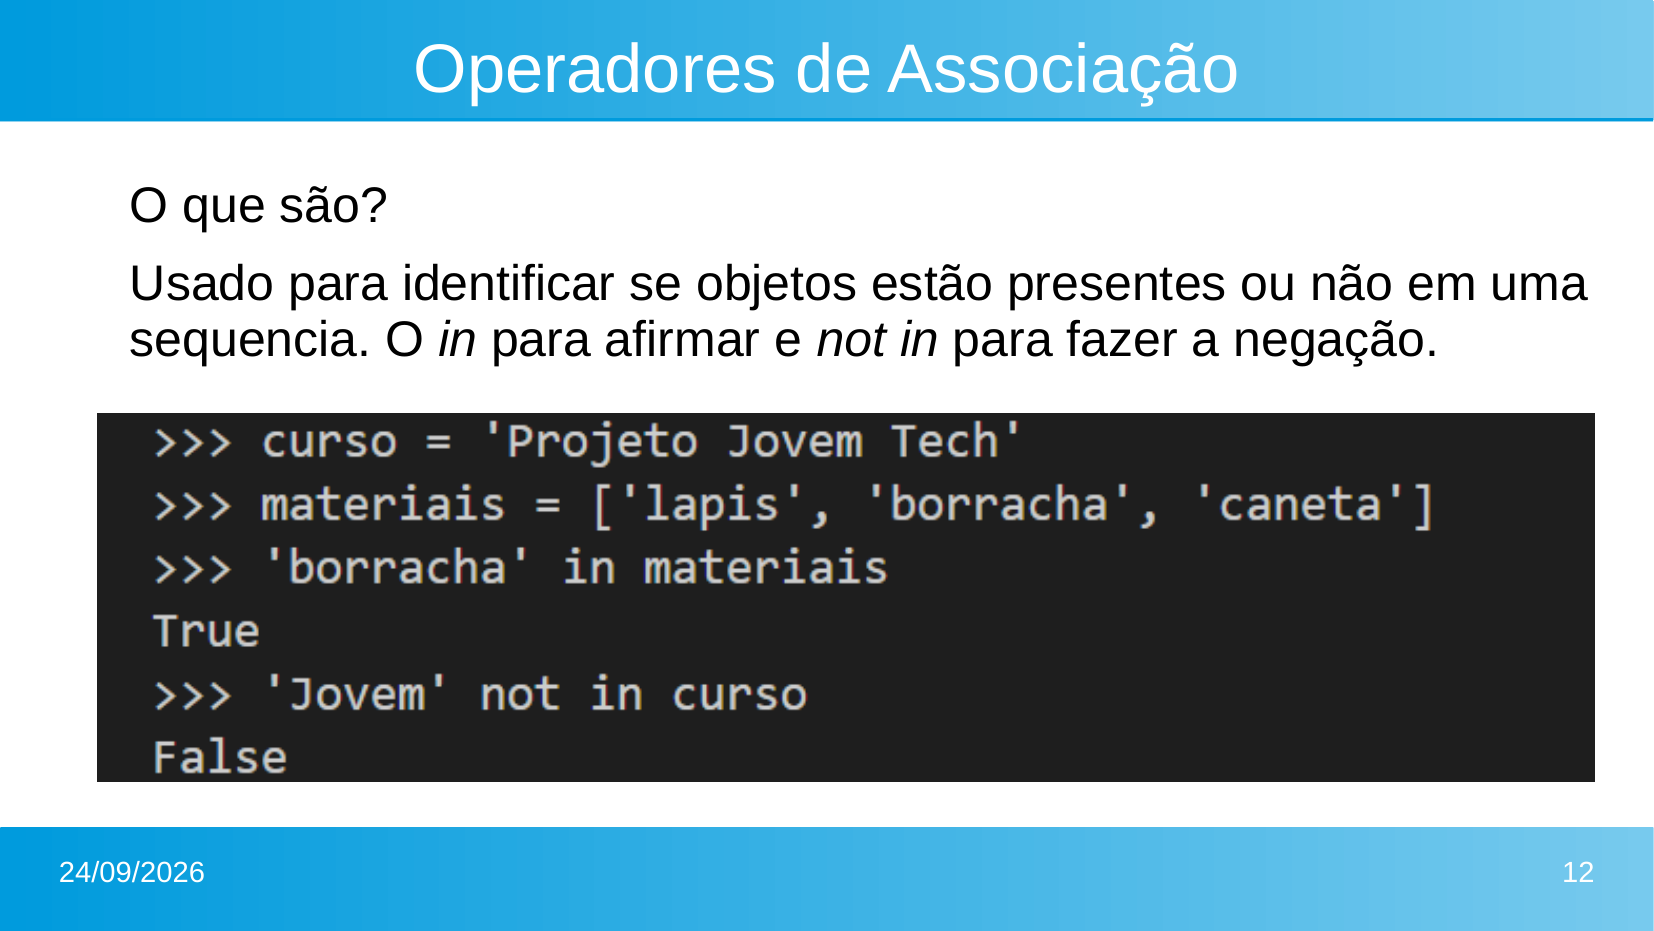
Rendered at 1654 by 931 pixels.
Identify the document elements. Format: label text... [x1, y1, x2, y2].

list O que são? Usado para identificar se objetos estão presentes ou não em uma sequencia. O in para afirmar e not in para fazer a negação. [59, 177, 1595, 768]
title Operadores de Associação [59, 29, 1595, 108]
picture [97, 413, 1595, 782]
